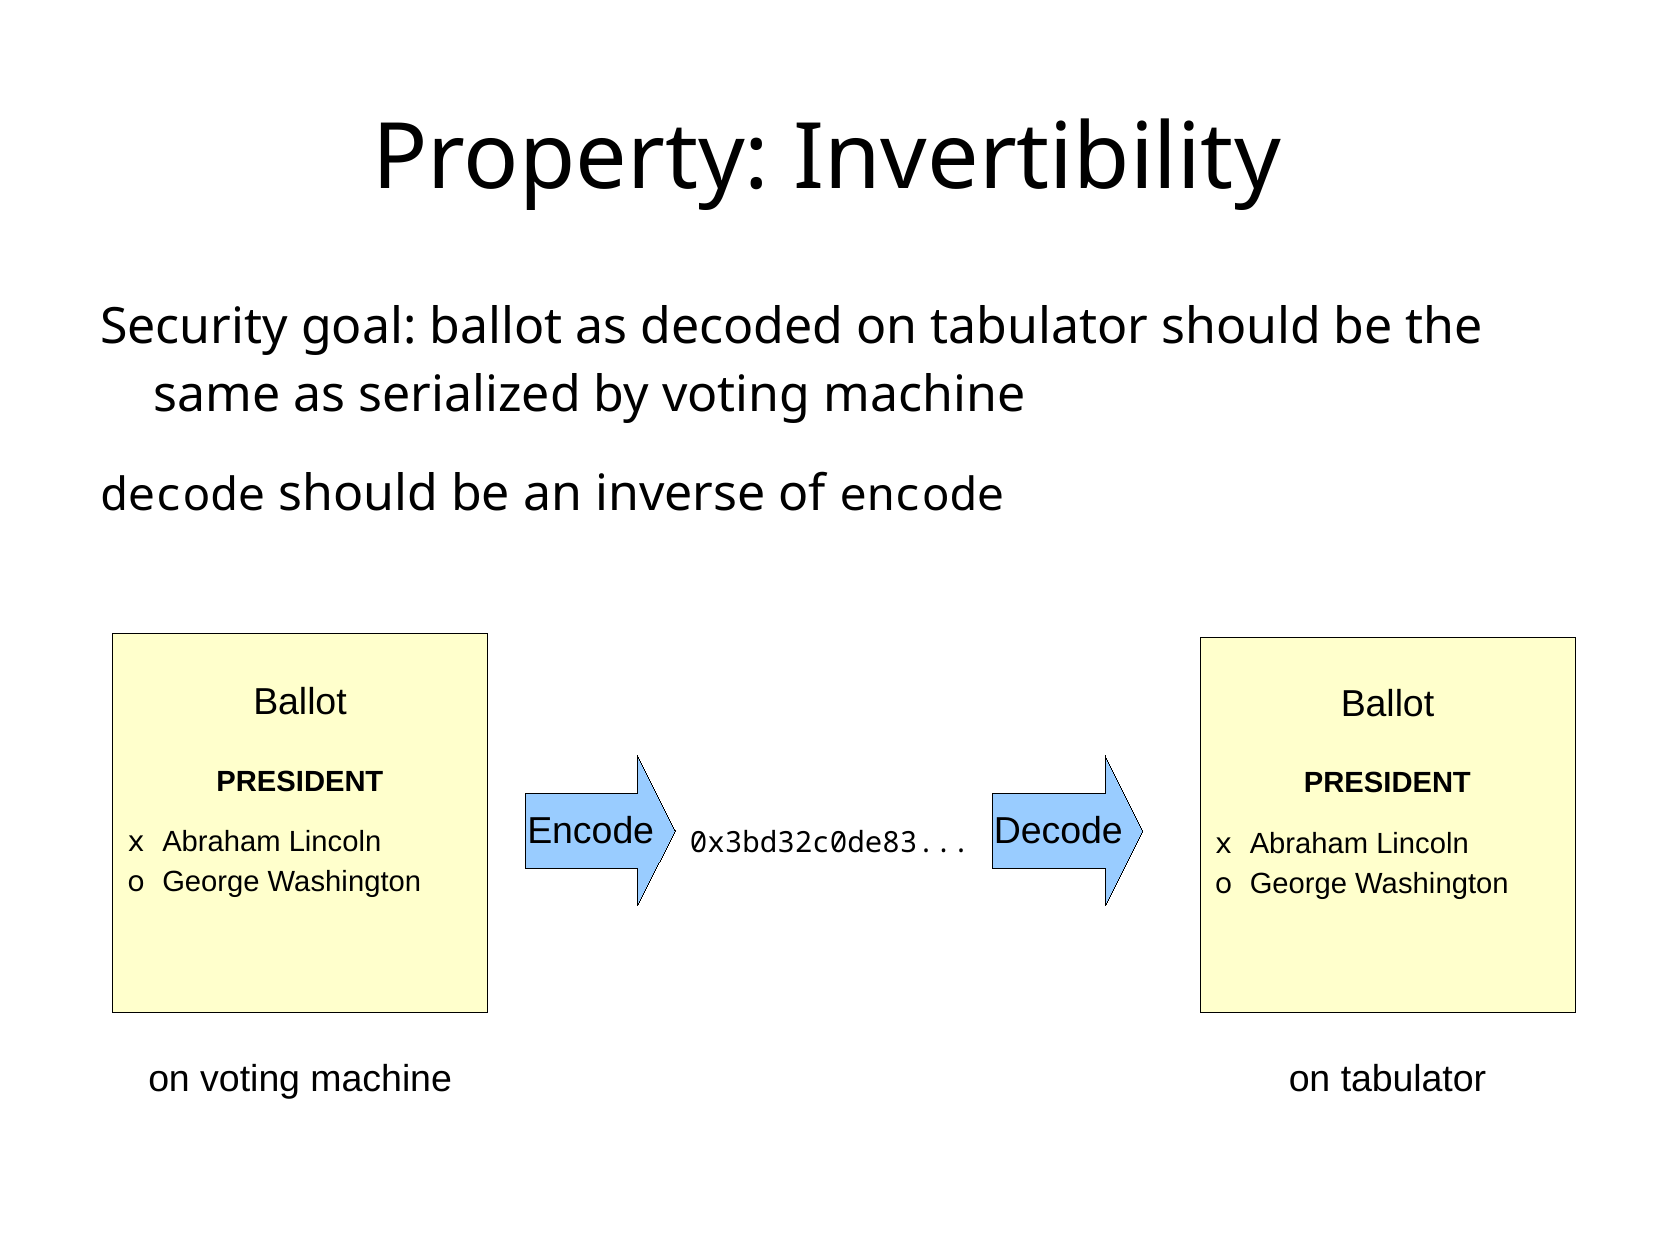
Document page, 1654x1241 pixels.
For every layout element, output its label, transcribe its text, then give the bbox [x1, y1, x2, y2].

text_box on tabulator [1200, 1050, 1576, 1107]
text_box Ballot PRESIDENT x Abraham Lincoln o George Washington [1200, 637, 1576, 1013]
title Property: Invertibility [82, 49, 1571, 257]
text_box Encode [525, 755, 676, 906]
text_box Decode [992, 755, 1143, 906]
text_box Ballot PRESIDENT x Abraham Lincoln o George Washington [112, 633, 488, 1013]
text_box 0x3bd32c0de83... [675, 813, 992, 863]
list Security goal: ballot as decoded on tabulator should be the same as serialized by voting machine decode should be an inverse of encode [82, 290, 1571, 1072]
text_box on voting machine [112, 1050, 488, 1107]
